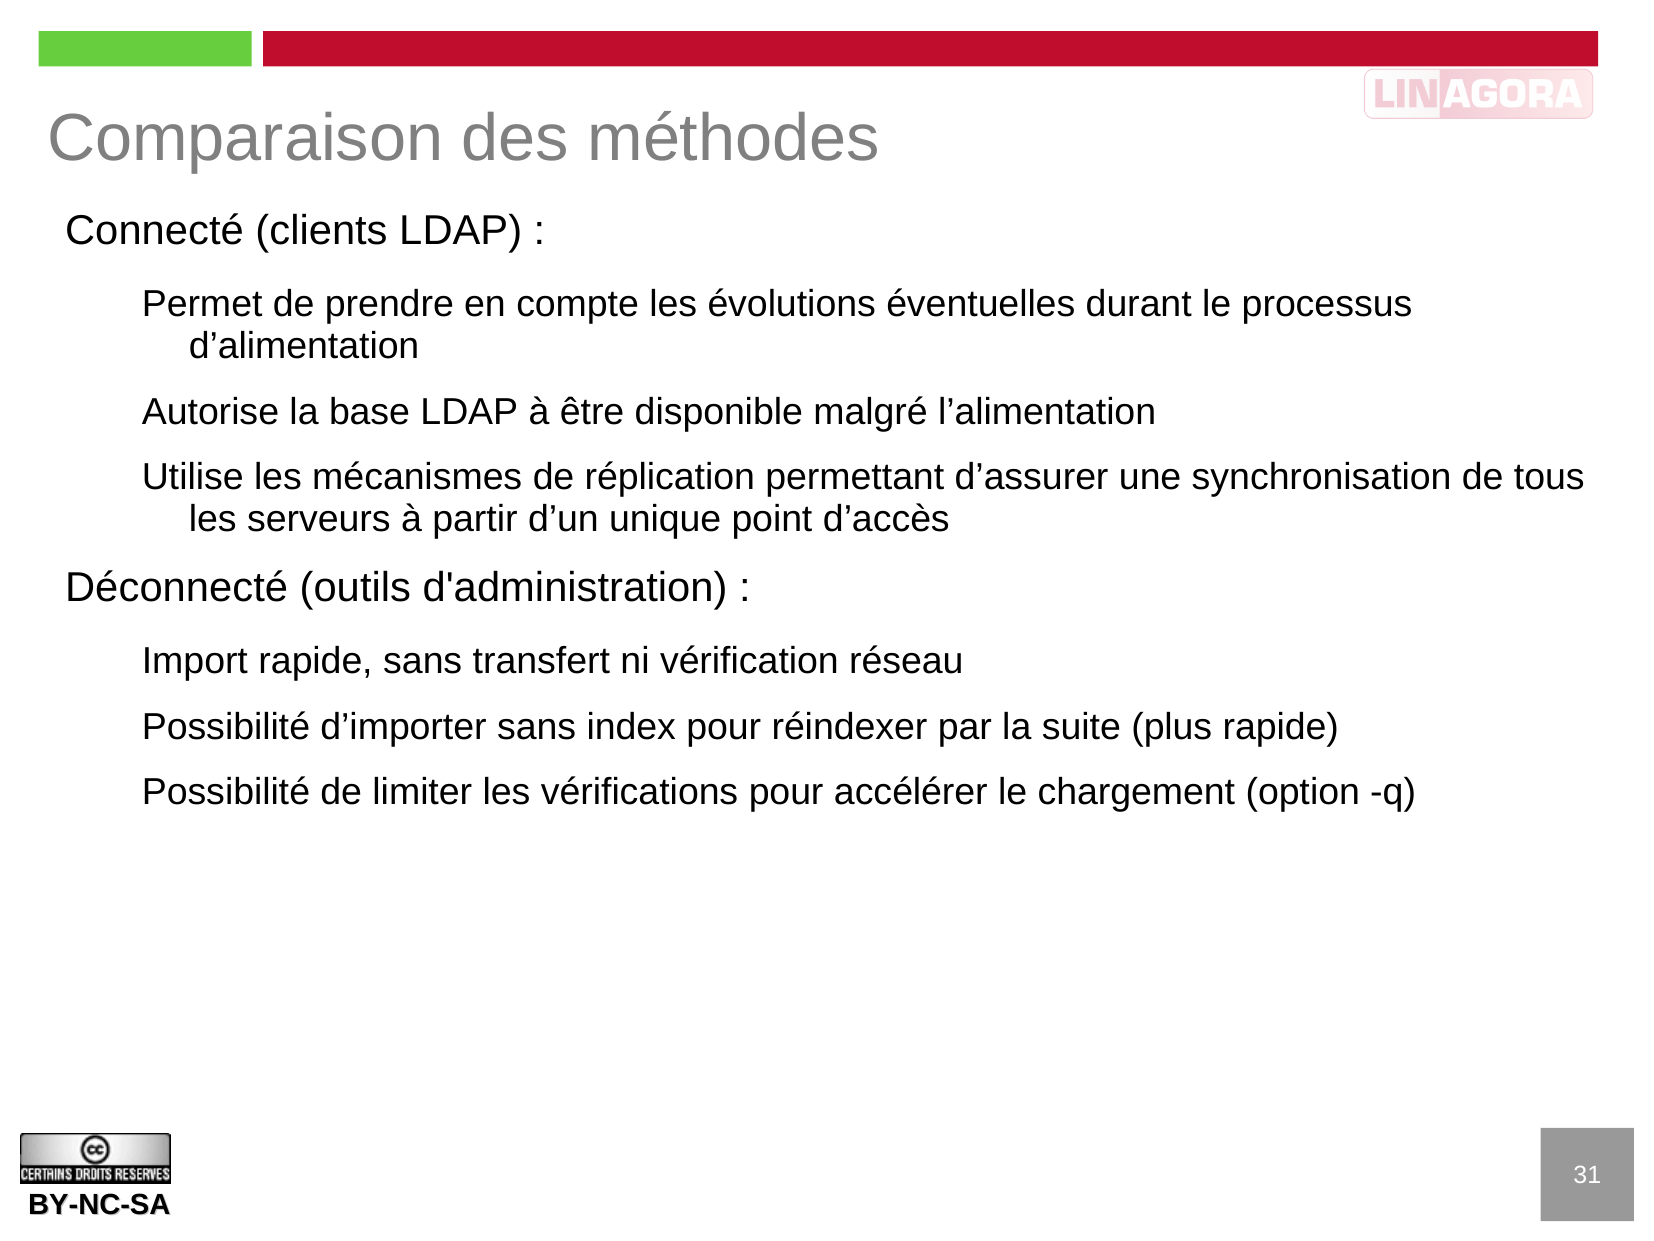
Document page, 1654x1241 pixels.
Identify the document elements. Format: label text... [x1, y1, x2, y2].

picture [20, 1133, 171, 1184]
list Connecté (clients LDAP) : Permet de prendre en compte les évolutions éventuelles durant le processus d’alimentation Autorise la base LDAP à être disponible malgré l’alimentation Utilise les mécanismes de réplication permettant d’assurer une synchronisation de tous les serveurs à partir d’un unique point d’accès Déconnecté (outils d'administration) : Import rapide, sans transfert ni vérification réseau Possibilité d’importer sans index pour réindexer par la suite (plus rapide) Possibilité de limiter les vérifications pour accélérer le chargement (option -q) [47, 206, 1625, 1093]
title Comparaison des méthodes [47, 97, 1447, 178]
